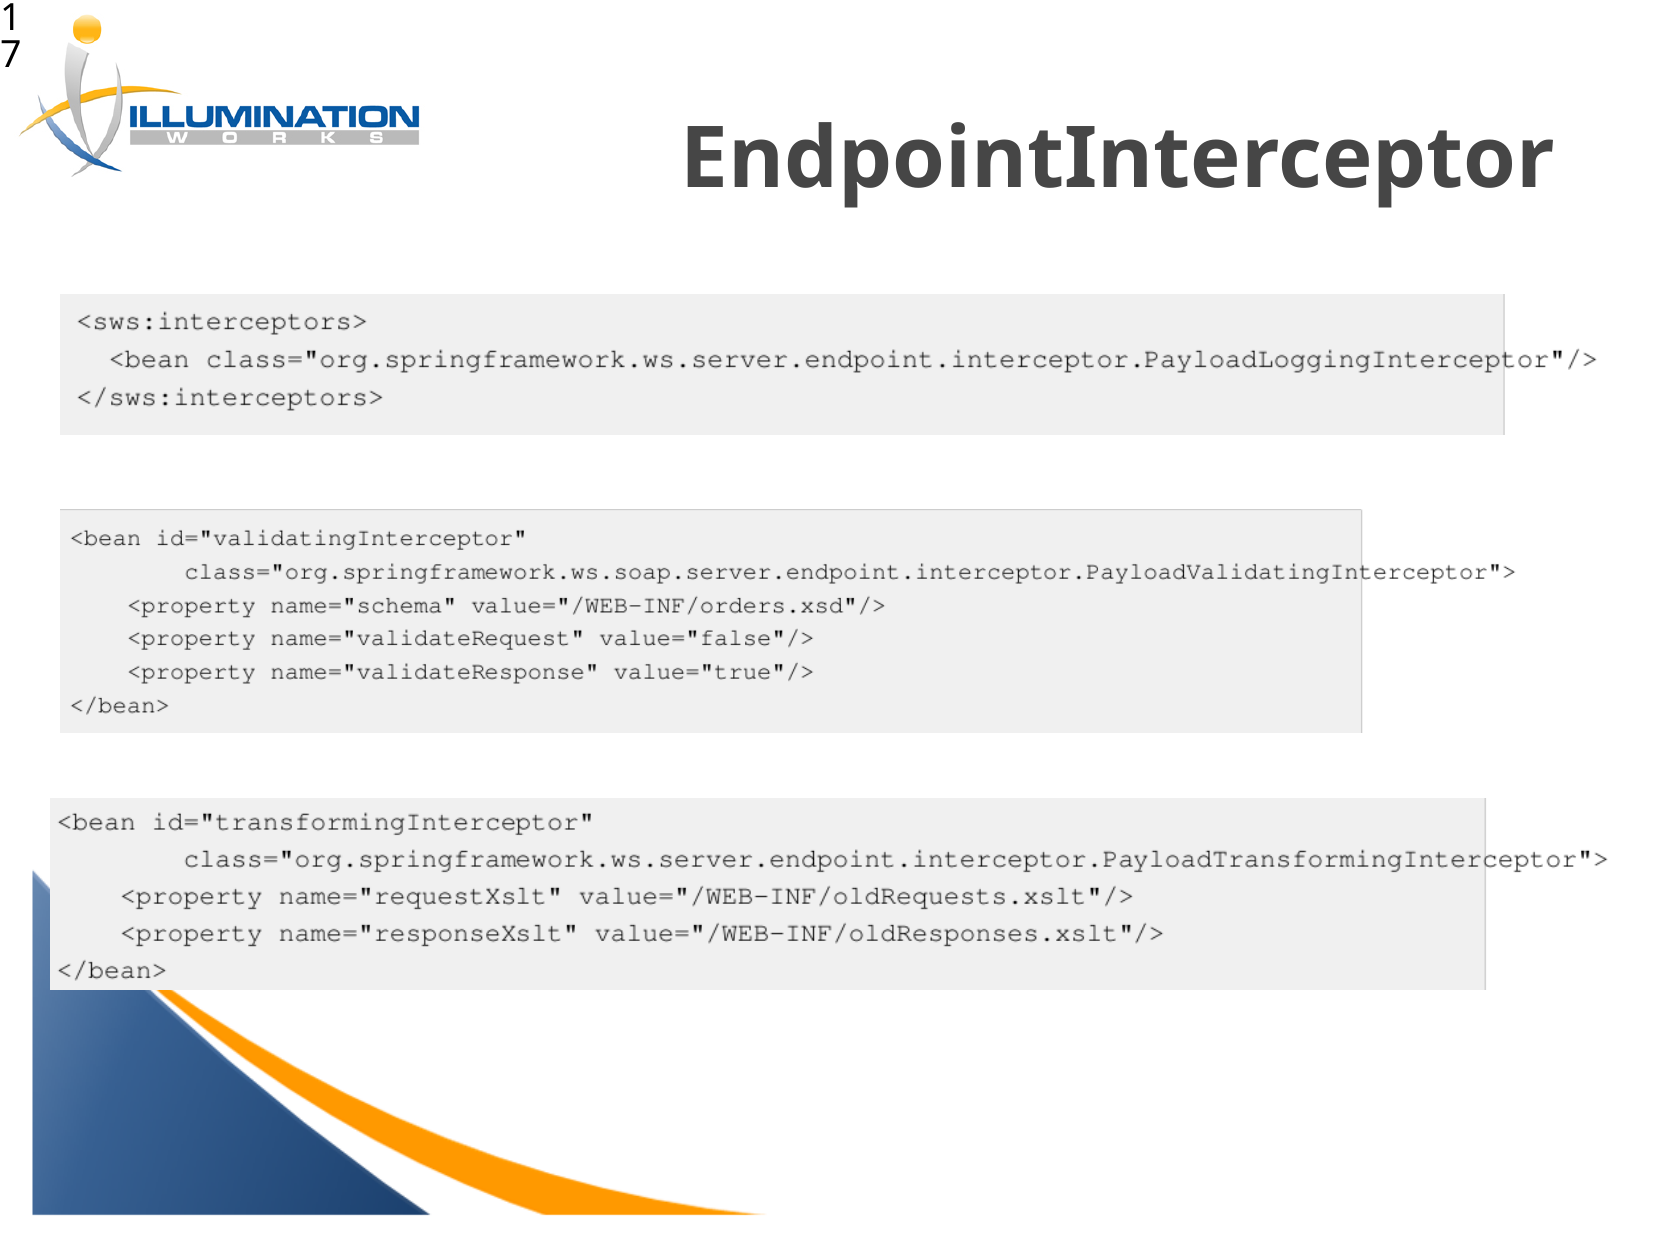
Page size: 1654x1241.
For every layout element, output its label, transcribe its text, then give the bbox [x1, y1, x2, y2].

picture [21, 798, 1621, 1221]
picture [60, 509, 1519, 733]
picture [0, 0, 435, 193]
picture [60, 294, 1609, 436]
title EndpointInterceptor [82, 49, 1571, 257]
